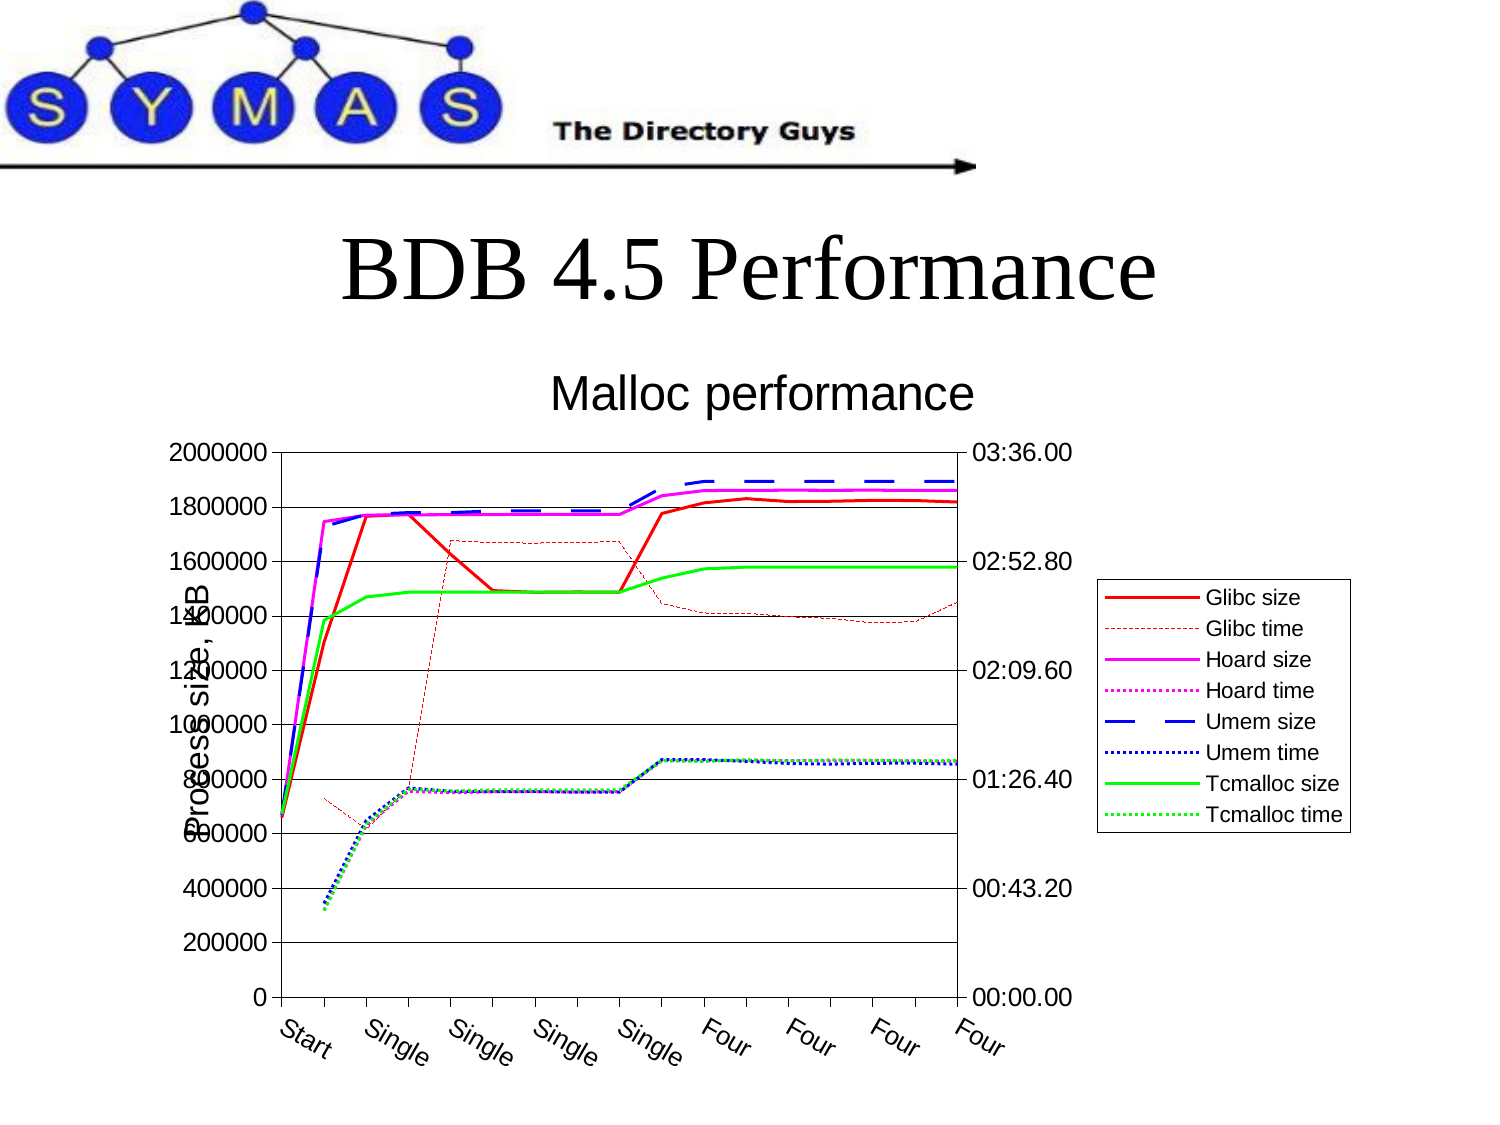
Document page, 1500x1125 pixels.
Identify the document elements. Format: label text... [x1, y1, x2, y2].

title BDB 4.5 Performance [112, 187, 1388, 351]
chart [144, 337, 1353, 1089]
picture [0, 0, 976, 188]
